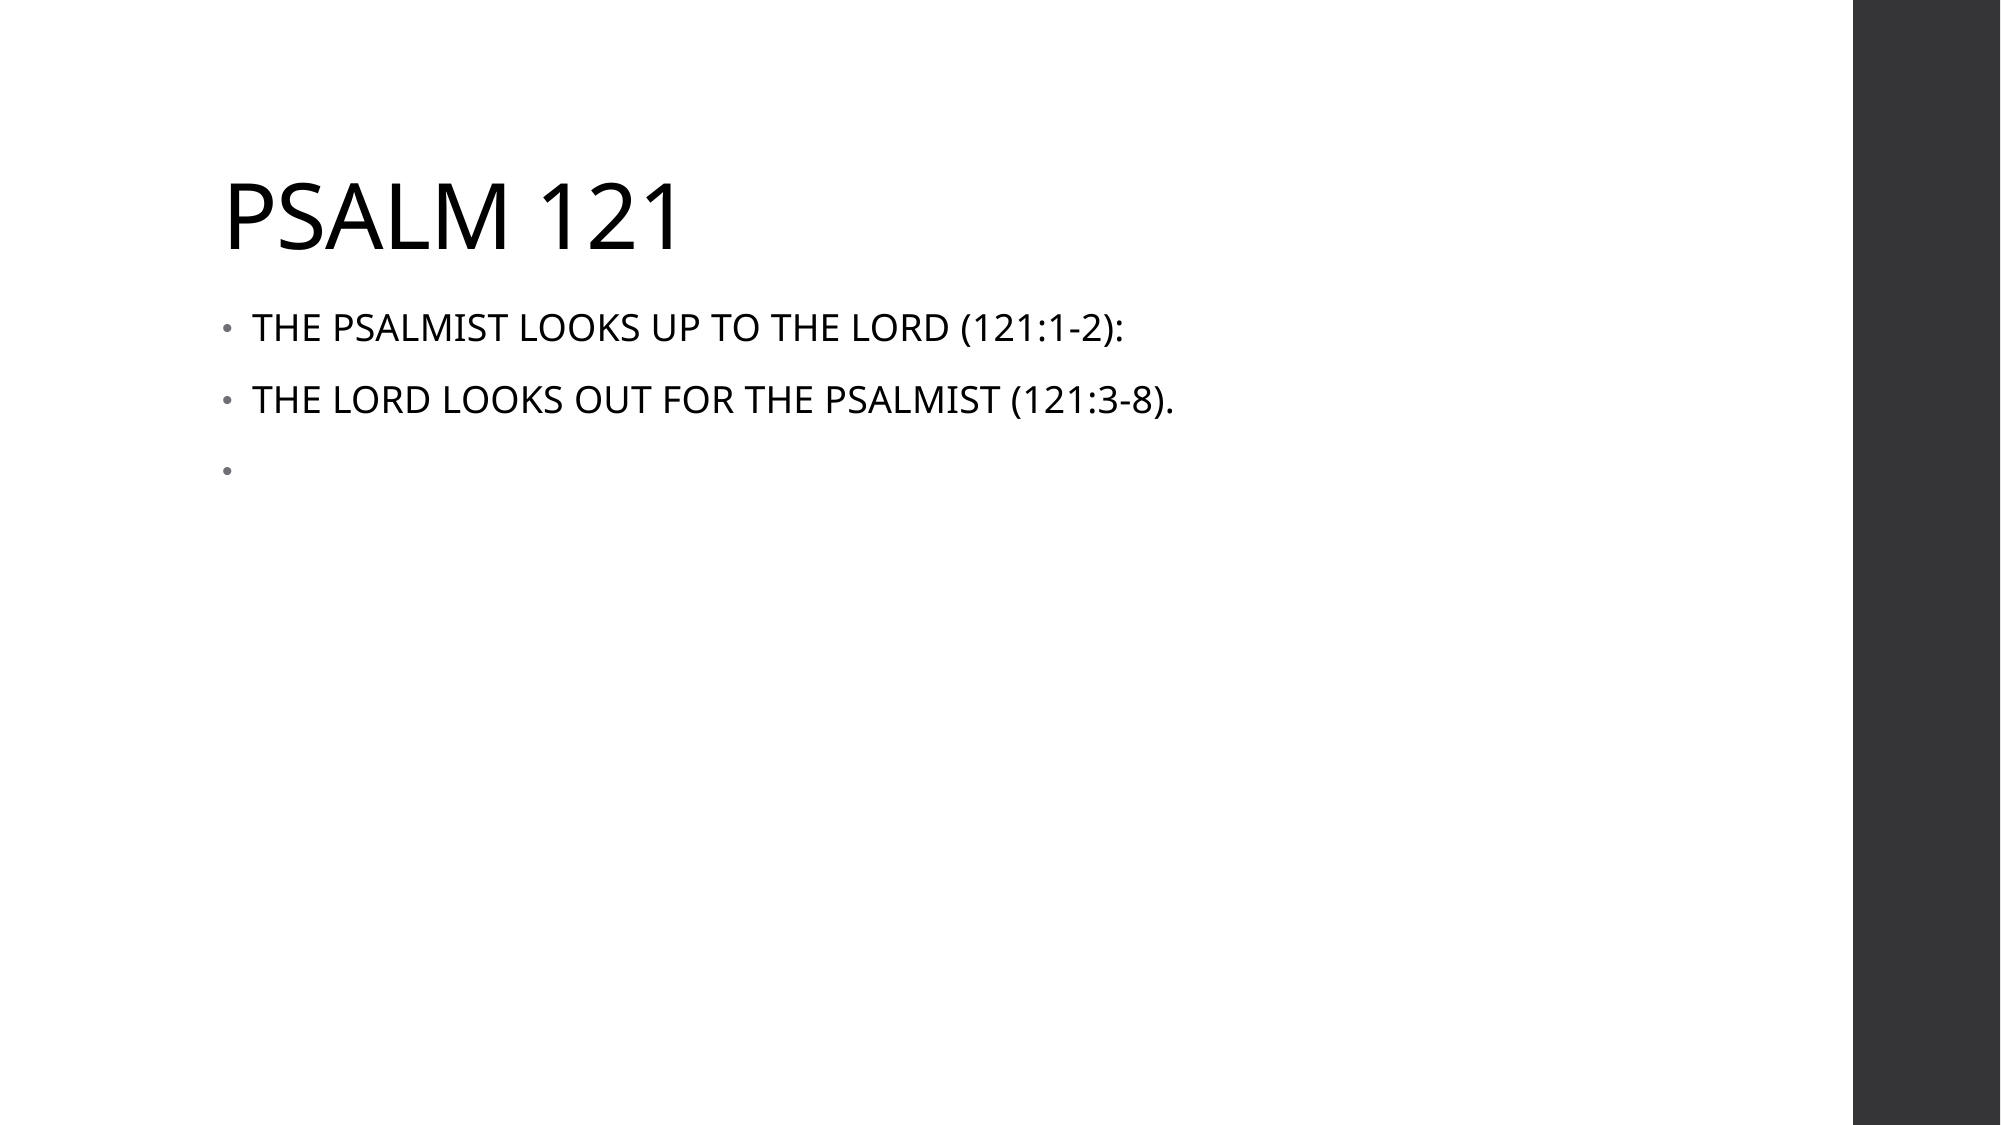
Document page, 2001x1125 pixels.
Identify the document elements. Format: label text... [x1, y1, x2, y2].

title PSALM 121 [206, 60, 1797, 278]
list THE PSALMIST LOOKS UP TO THE LORD (121:1-2): THE LORD LOOKS OUT FOR THE PSALMIST (121:3-8). [206, 299, 1617, 1014]
